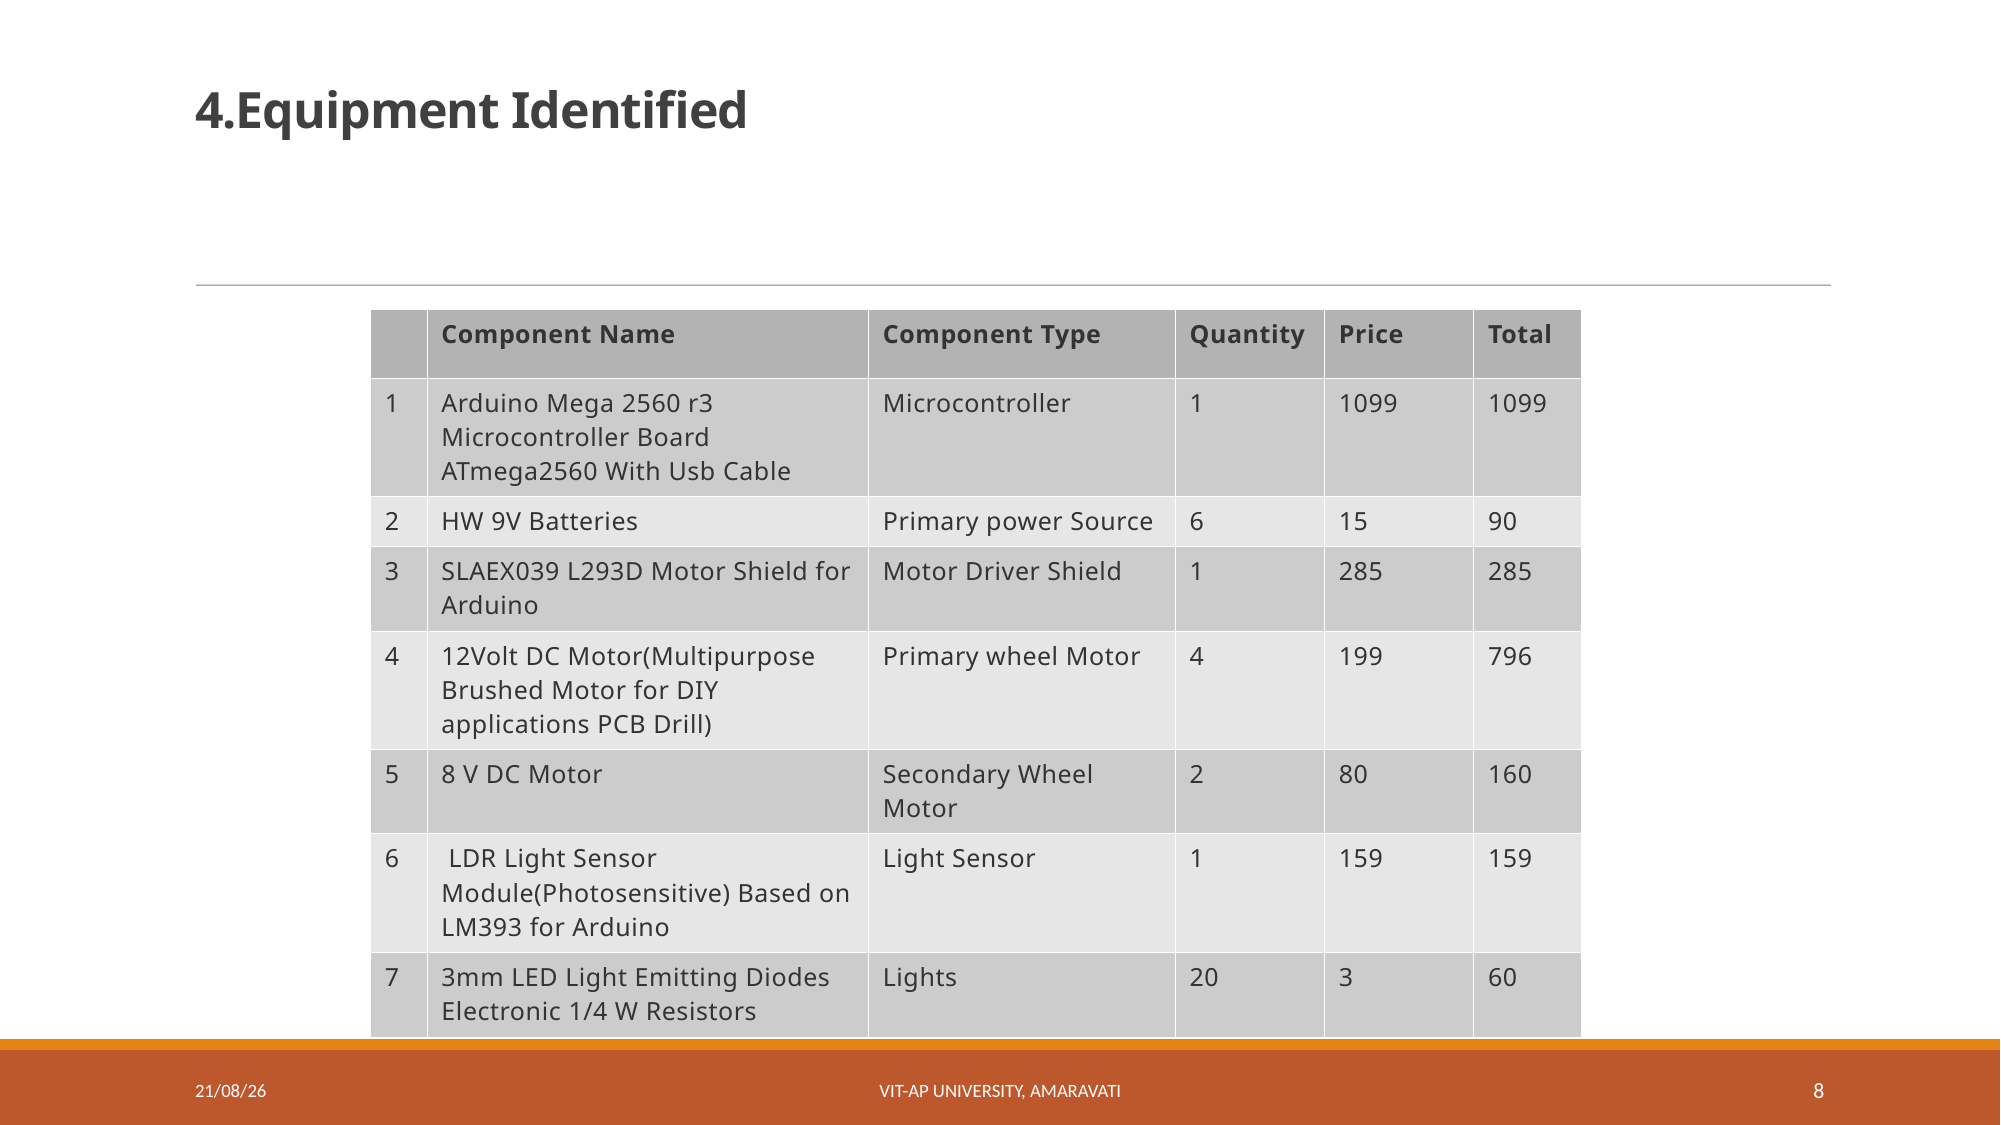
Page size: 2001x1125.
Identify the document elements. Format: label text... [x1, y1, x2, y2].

table_cell 2 [1176, 750, 1324, 833]
table_header Component Name [428, 310, 868, 378]
table_header Component Type [869, 310, 1175, 378]
table_cell 3 [1325, 953, 1473, 1037]
table_cell 90 [1474, 497, 1581, 546]
table_cell 160 [1474, 750, 1581, 833]
table_cell 2 [371, 497, 427, 546]
table_cell Light Sensor [869, 834, 1175, 952]
table_cell 4 [1176, 632, 1324, 749]
table_cell LDR Light Sensor Module(Photosensitive) Based on LM393 for Arduino [428, 834, 868, 952]
table_cell 1 [371, 379, 427, 496]
table_cell 796 [1474, 632, 1581, 749]
table_header [371, 310, 427, 378]
table_header Price [1325, 310, 1473, 378]
table_cell Motor Driver Shield [869, 547, 1175, 631]
table_cell 80 [1325, 750, 1473, 833]
table_cell 285 [1325, 547, 1473, 631]
table_cell SLAEX039 L293D Motor Shield for Arduino [428, 547, 868, 631]
table_cell 285 [1474, 547, 1581, 631]
table_cell 6 [1176, 497, 1324, 546]
table_cell 60 [1474, 953, 1581, 1037]
table_cell 15 [1325, 497, 1473, 546]
table_cell 1099 [1474, 379, 1581, 496]
table_cell 1 [1176, 834, 1324, 952]
table_cell 8 V DC Motor [428, 750, 868, 833]
table_cell 4 [371, 632, 427, 749]
table_cell 3mm LED Light Emitting Diodes Electronic 1/4 W Resistors [428, 953, 868, 1037]
footer VIT-AP University, Amaravati [604, 1059, 1396, 1120]
table_cell 199 [1325, 632, 1473, 749]
table_cell 1 [1176, 547, 1324, 631]
table_cell 6 [371, 834, 427, 952]
table_header Quantity [1176, 310, 1324, 378]
table_cell 1 [1176, 379, 1324, 496]
table_cell Primary power Source [869, 497, 1175, 546]
table_cell Lights [869, 953, 1175, 1037]
table_cell 159 [1474, 834, 1581, 952]
table_cell 1099 [1325, 379, 1473, 496]
slide_number <number> [1624, 1059, 1840, 1120]
title 4.Equipment Identified [180, 47, 1830, 146]
table_cell HW 9V Batteries [428, 497, 868, 546]
table_cell 5 [371, 750, 427, 833]
table_cell Primary wheel Motor [869, 632, 1175, 749]
table_cell 7 [371, 953, 427, 1037]
table_cell 3 [371, 547, 427, 631]
table_cell Microcontroller [869, 379, 1175, 496]
table_cell Arduino Mega 2560 r3 Microcontroller Board ATmega2560 With Usb Cable [428, 379, 868, 496]
table_cell 20 [1176, 953, 1324, 1037]
table_cell 159 [1325, 834, 1473, 952]
table_cell 12Volt DC Motor(Multipurpose Brushed Motor for DIY applications PCB Drill) [428, 632, 868, 749]
table_cell Secondary Wheel Motor [869, 750, 1175, 833]
slide_number 14/09/17 [180, 1059, 586, 1120]
table_header Total [1474, 310, 1581, 378]
